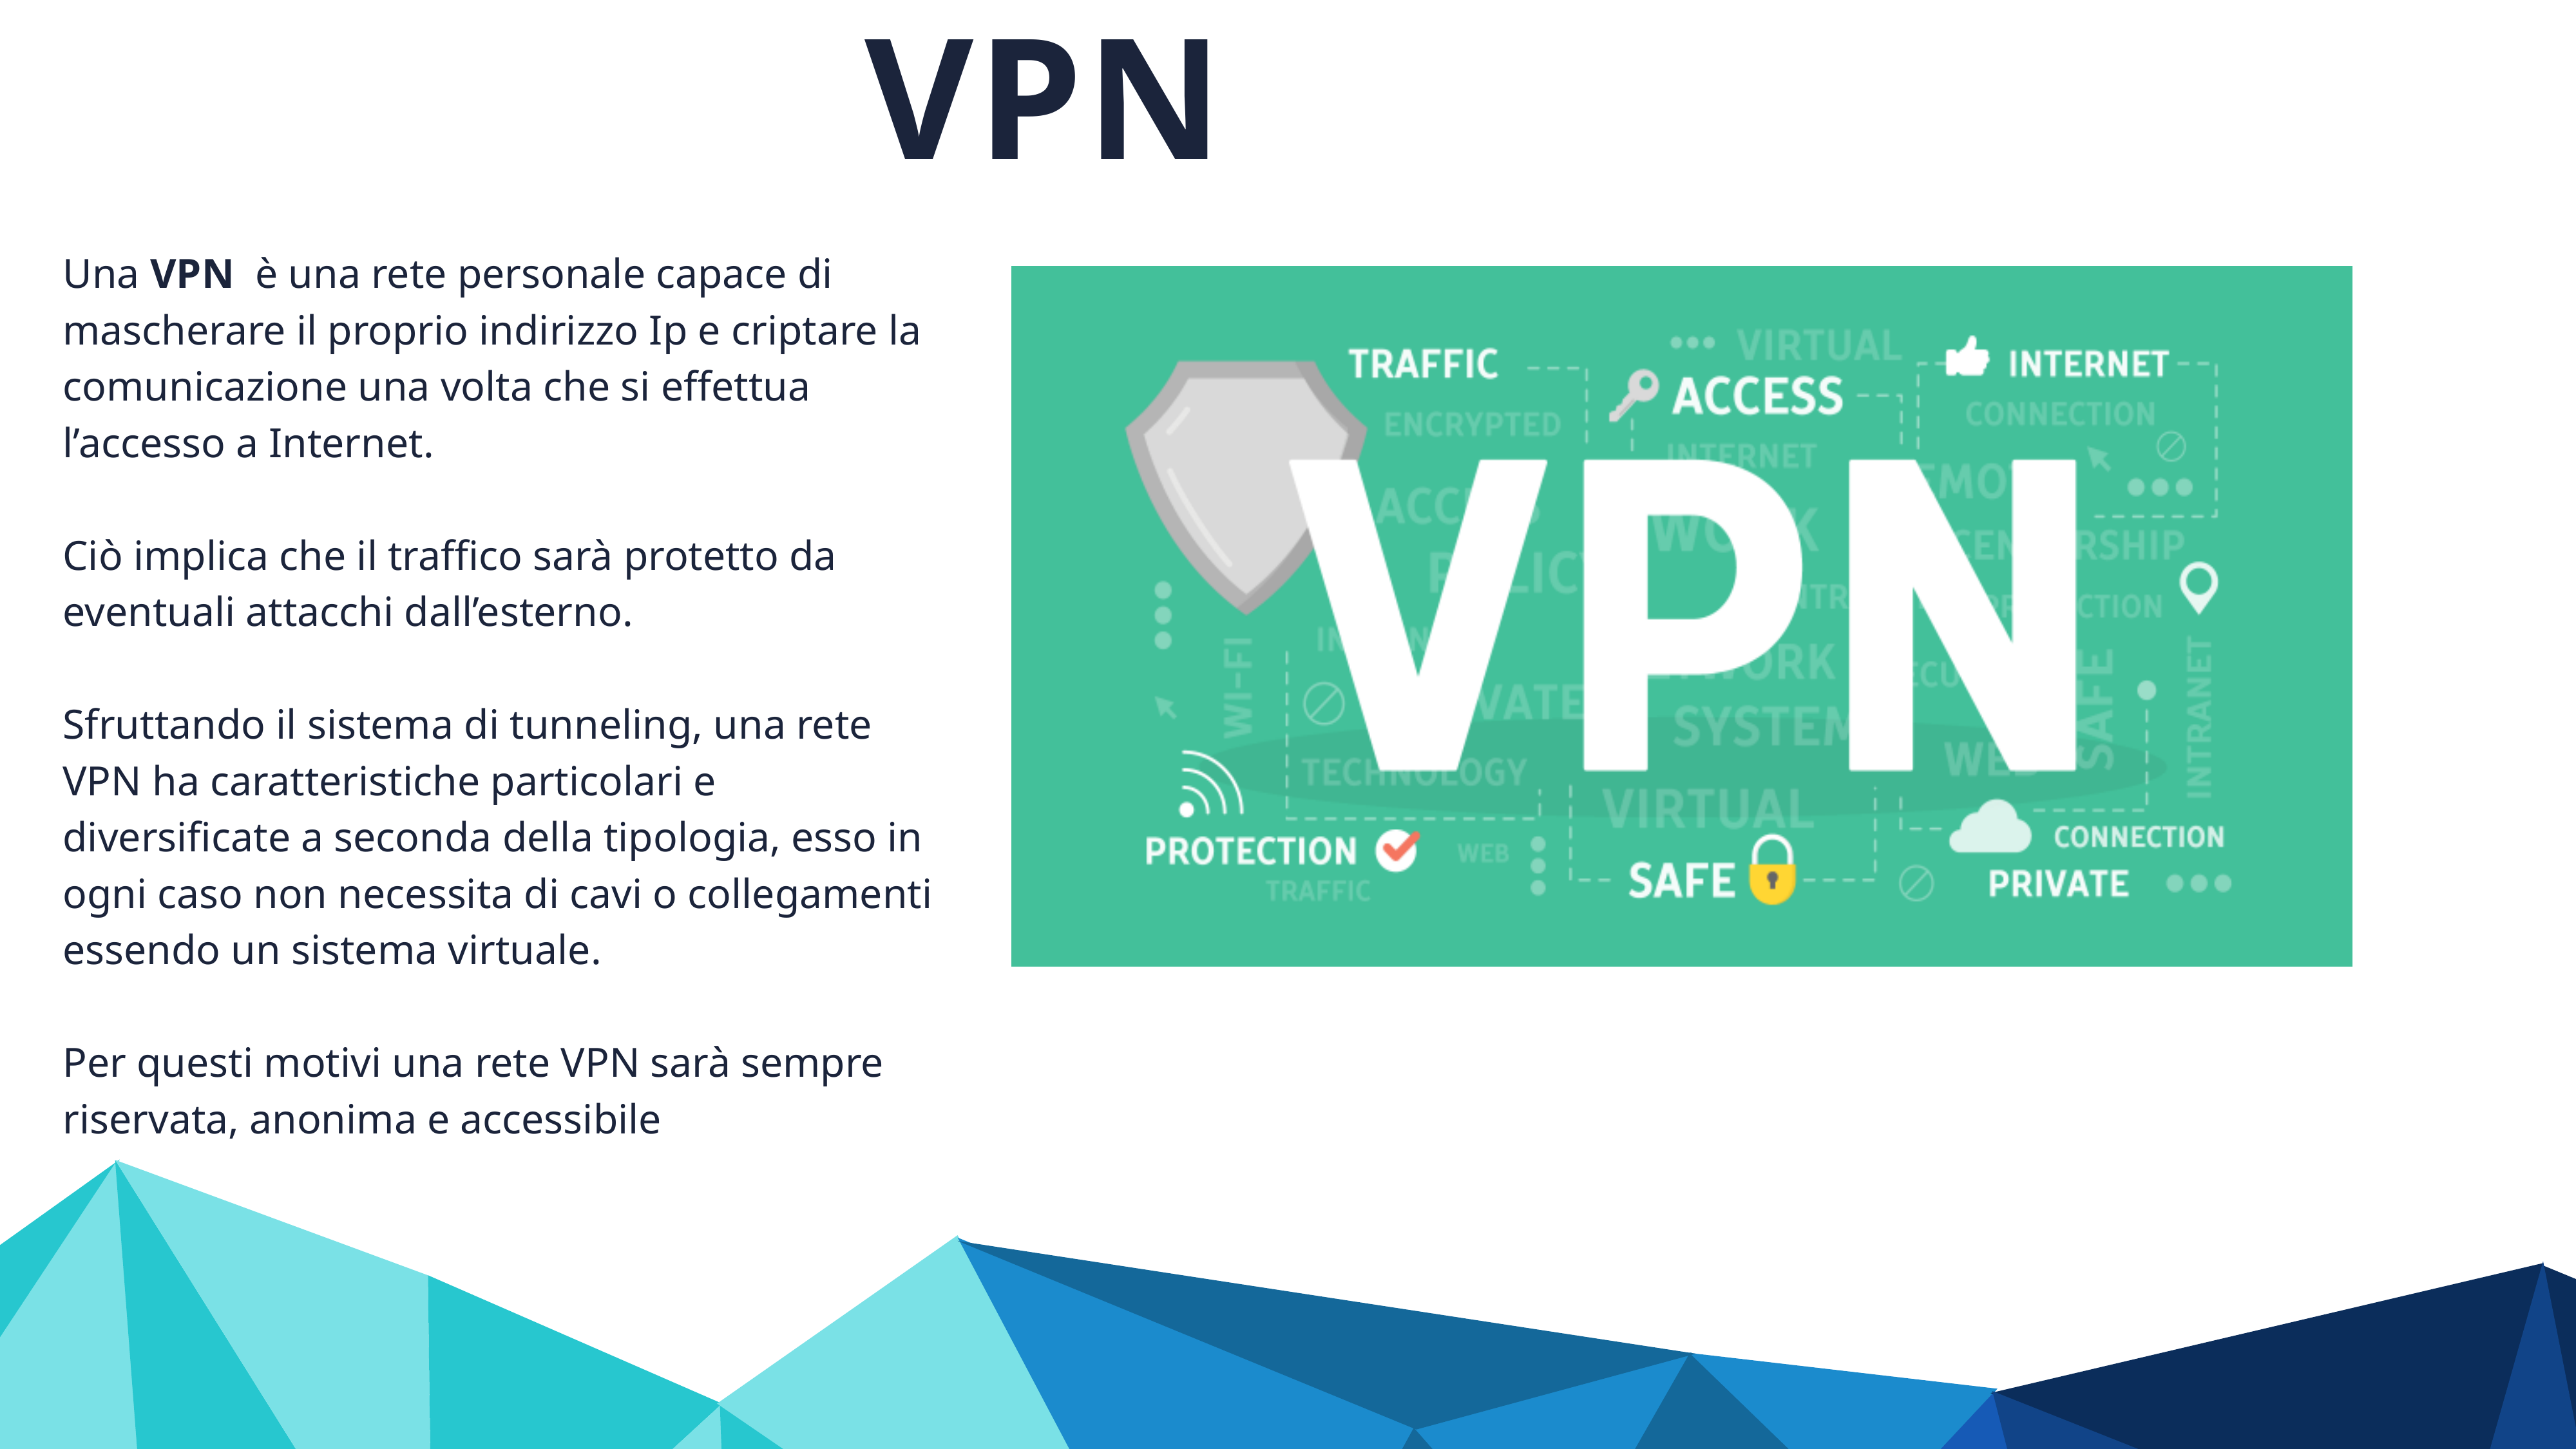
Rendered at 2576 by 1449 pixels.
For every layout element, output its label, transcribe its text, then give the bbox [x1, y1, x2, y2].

text_box VPN [855, 26, 1856, 198]
text_box Una VPN è una rete personale capace di mascherare il proprio indirizzo Ip e criptare la comunicazione una volta che si effettua l’accesso a Internet. Ciò implica che il traffico sarà protetto da eventuali attacchi dall’esterno. Sfruttando il sistema di tunneling, una rete VPN ha caratteristiche particolari e diversificate a seconda della tipologia, esso in ogni caso non necessita di cavi o collegamenti essendo un sistema virtuale. Per questi motivi una rete VPN sarà sempre riservata, anonima e accessibile [53, 235, 946, 1203]
picture [1011, 266, 2352, 967]
